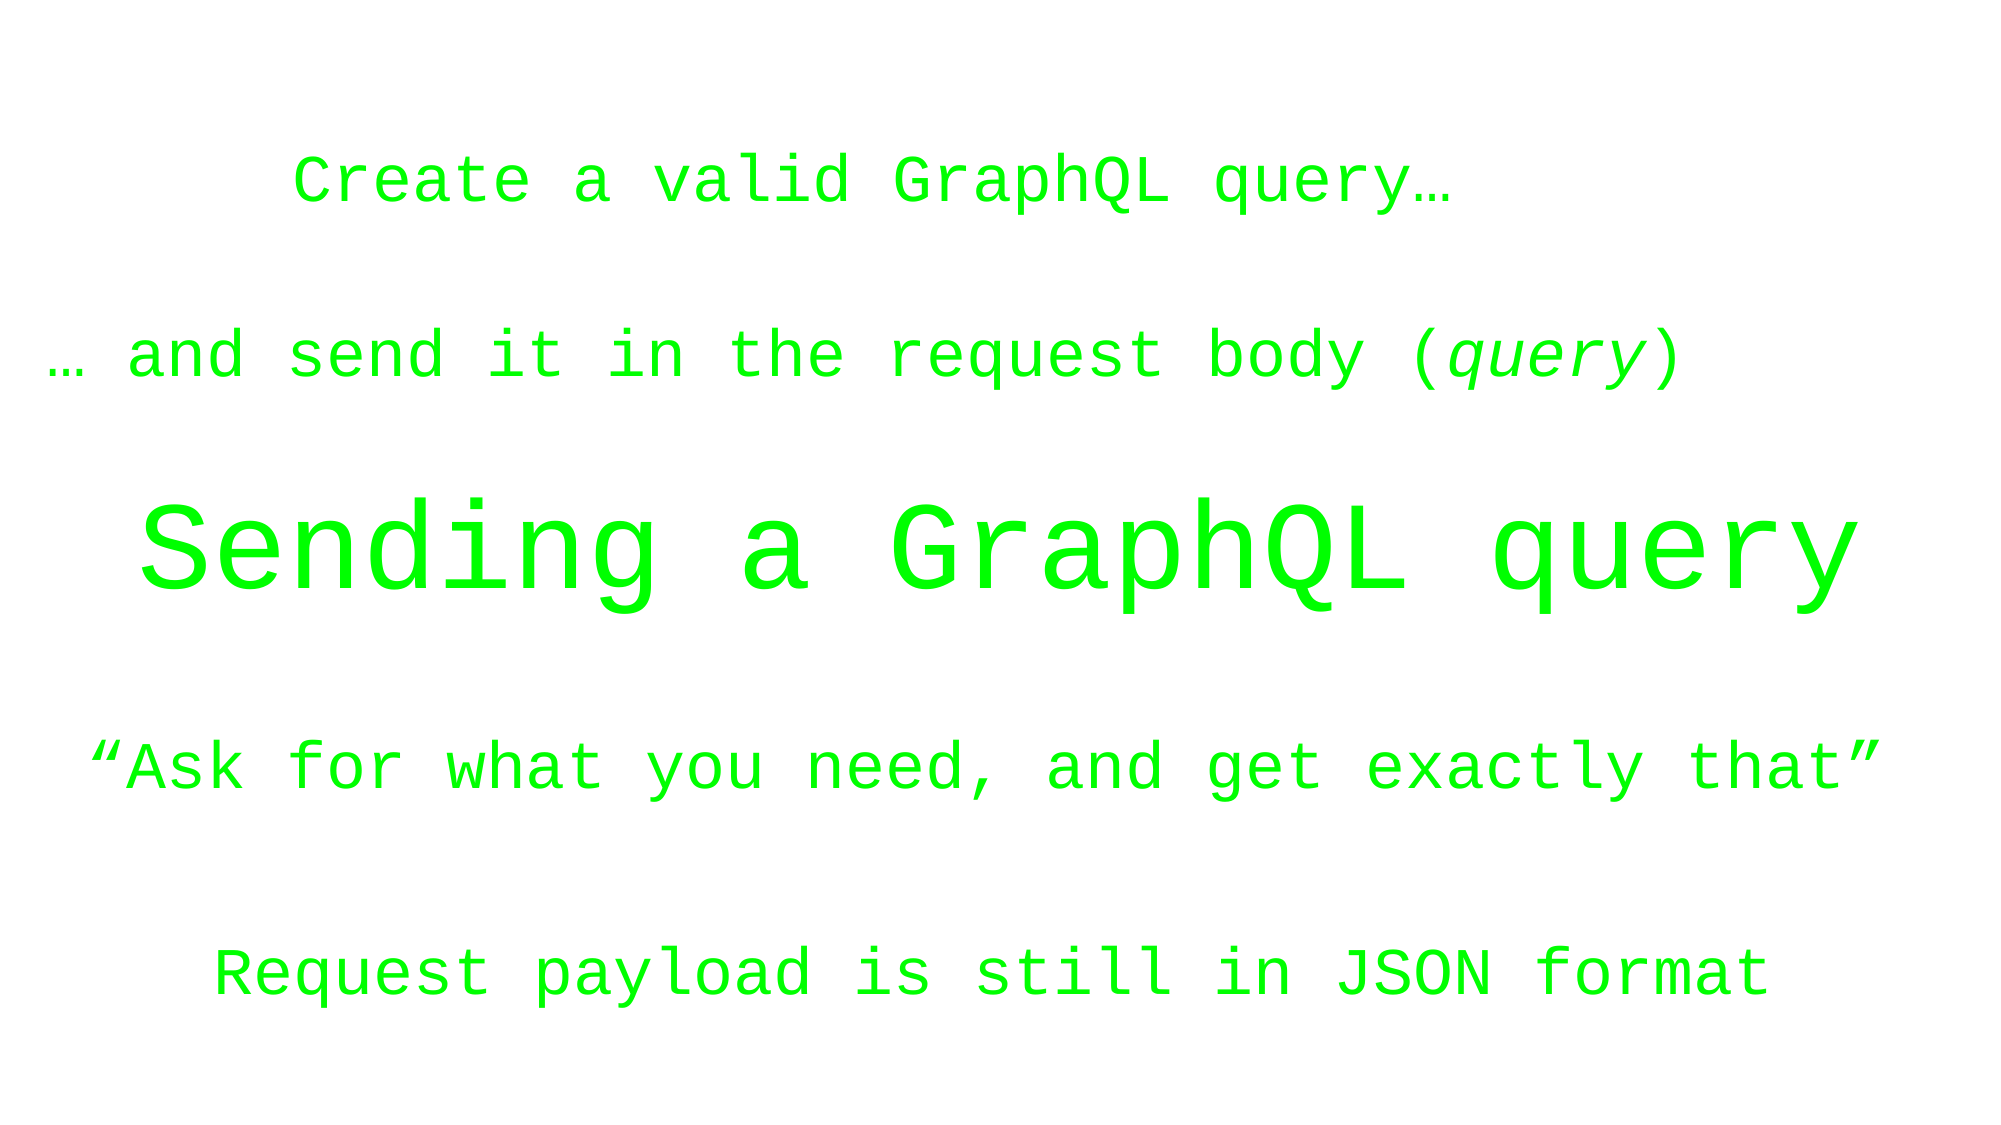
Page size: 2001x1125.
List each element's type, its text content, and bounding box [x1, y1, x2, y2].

text_box … and send it in the request body (query) [31, 303, 1938, 407]
text_box Create a valid GraphQL query… [277, 128, 1833, 232]
title Sending a GraphQL query [0, 438, 2000, 657]
text_box Request payload is still in JSON format [198, 878, 1912, 1068]
text_box “Ask for what you need, and get exactly that” [71, 672, 1929, 862]
